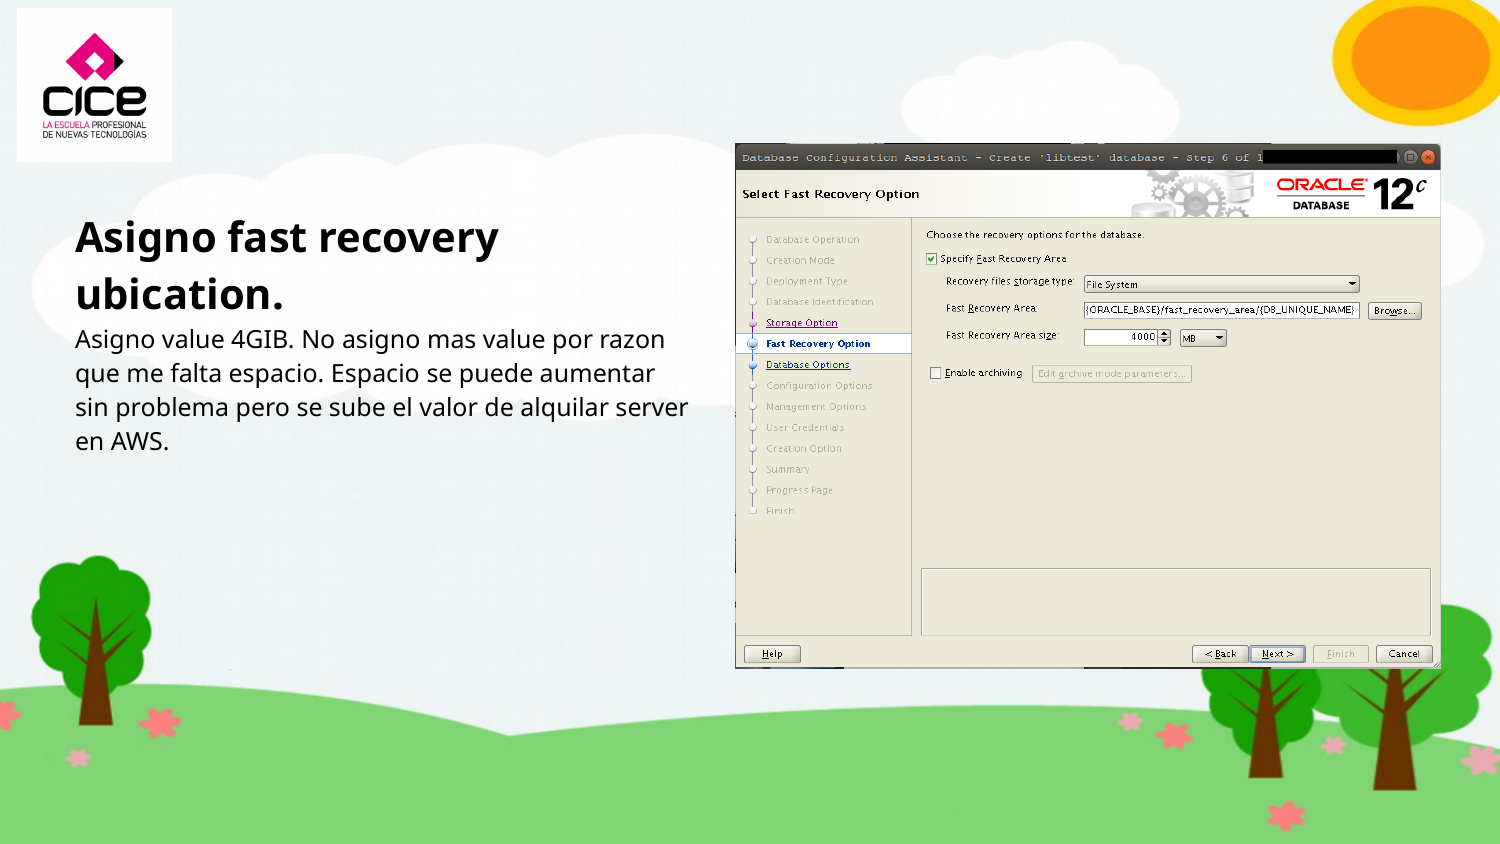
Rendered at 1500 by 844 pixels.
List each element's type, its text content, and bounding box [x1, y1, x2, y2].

picture [0, 0, 1500, 844]
title Asigno fast recovery ubication. Asigno value 4GIB. No asigno mas value por razon que me falta espacio. Espacio se puede aumentar sin problema pero se sube el valor de alquilar server en AWS. [75, 255, 691, 411]
